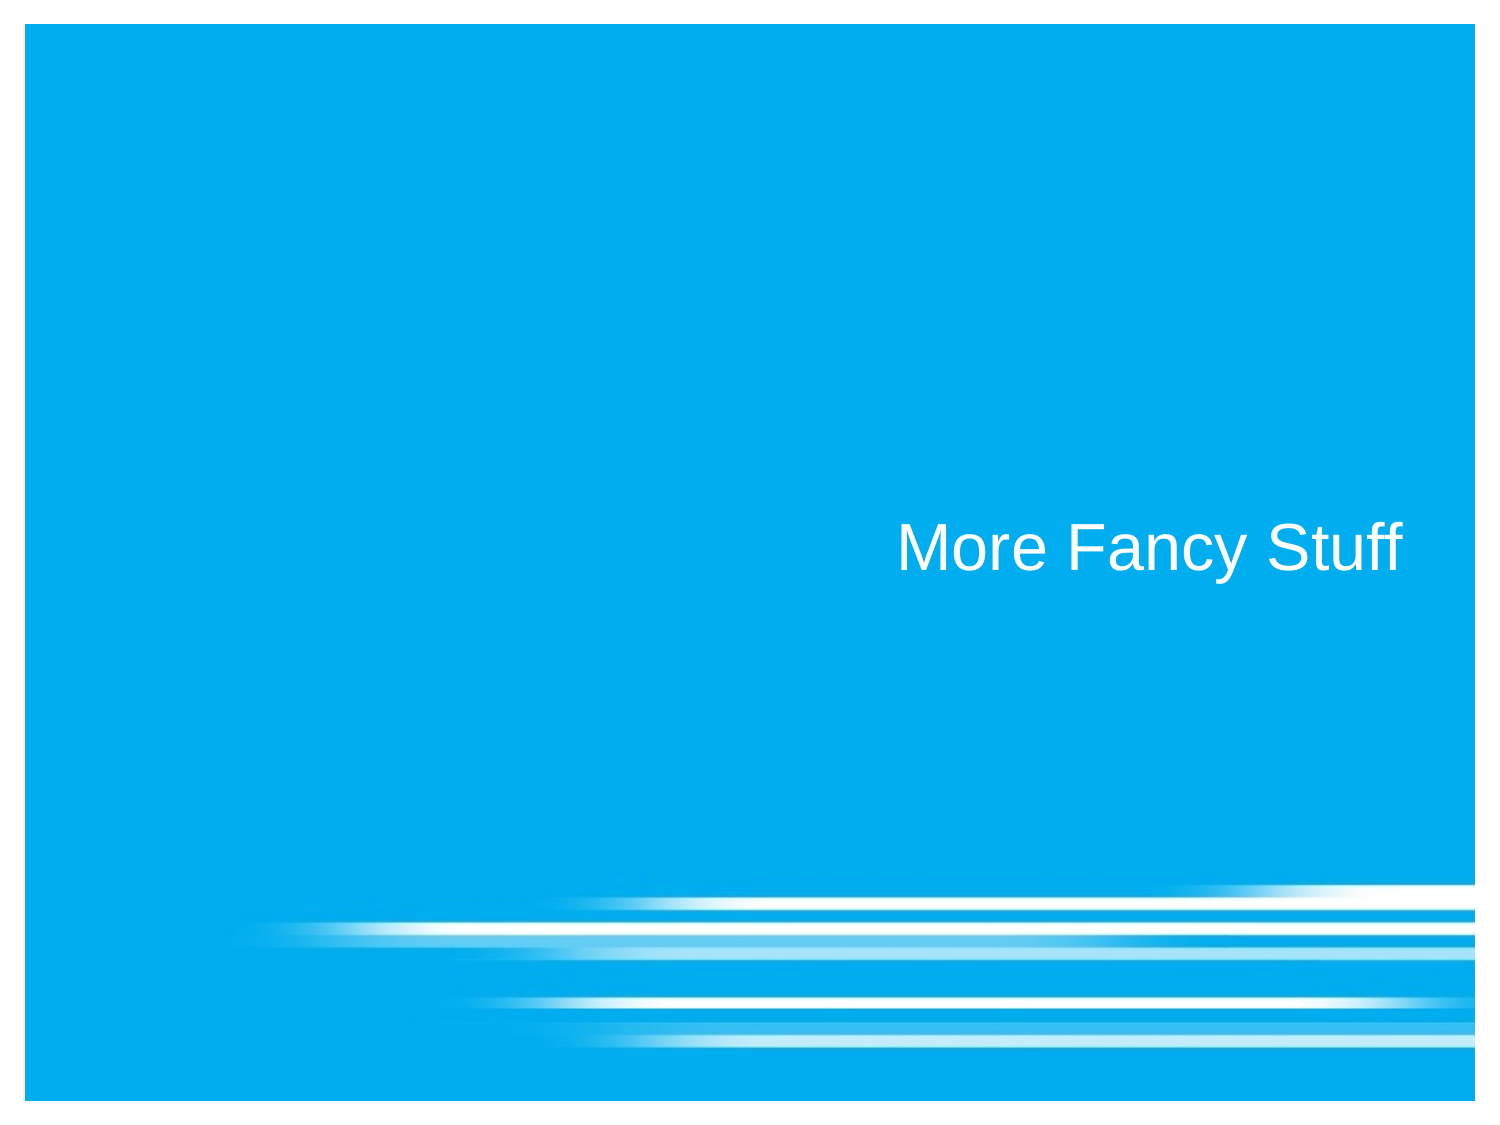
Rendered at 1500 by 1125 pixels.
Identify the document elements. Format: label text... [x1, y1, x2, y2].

picture [572, 884, 1475, 911]
picture [579, 1023, 1475, 1048]
title More Fancy Stuff [53, 449, 1404, 638]
picture [278, 921, 1475, 961]
picture [483, 996, 1475, 1009]
